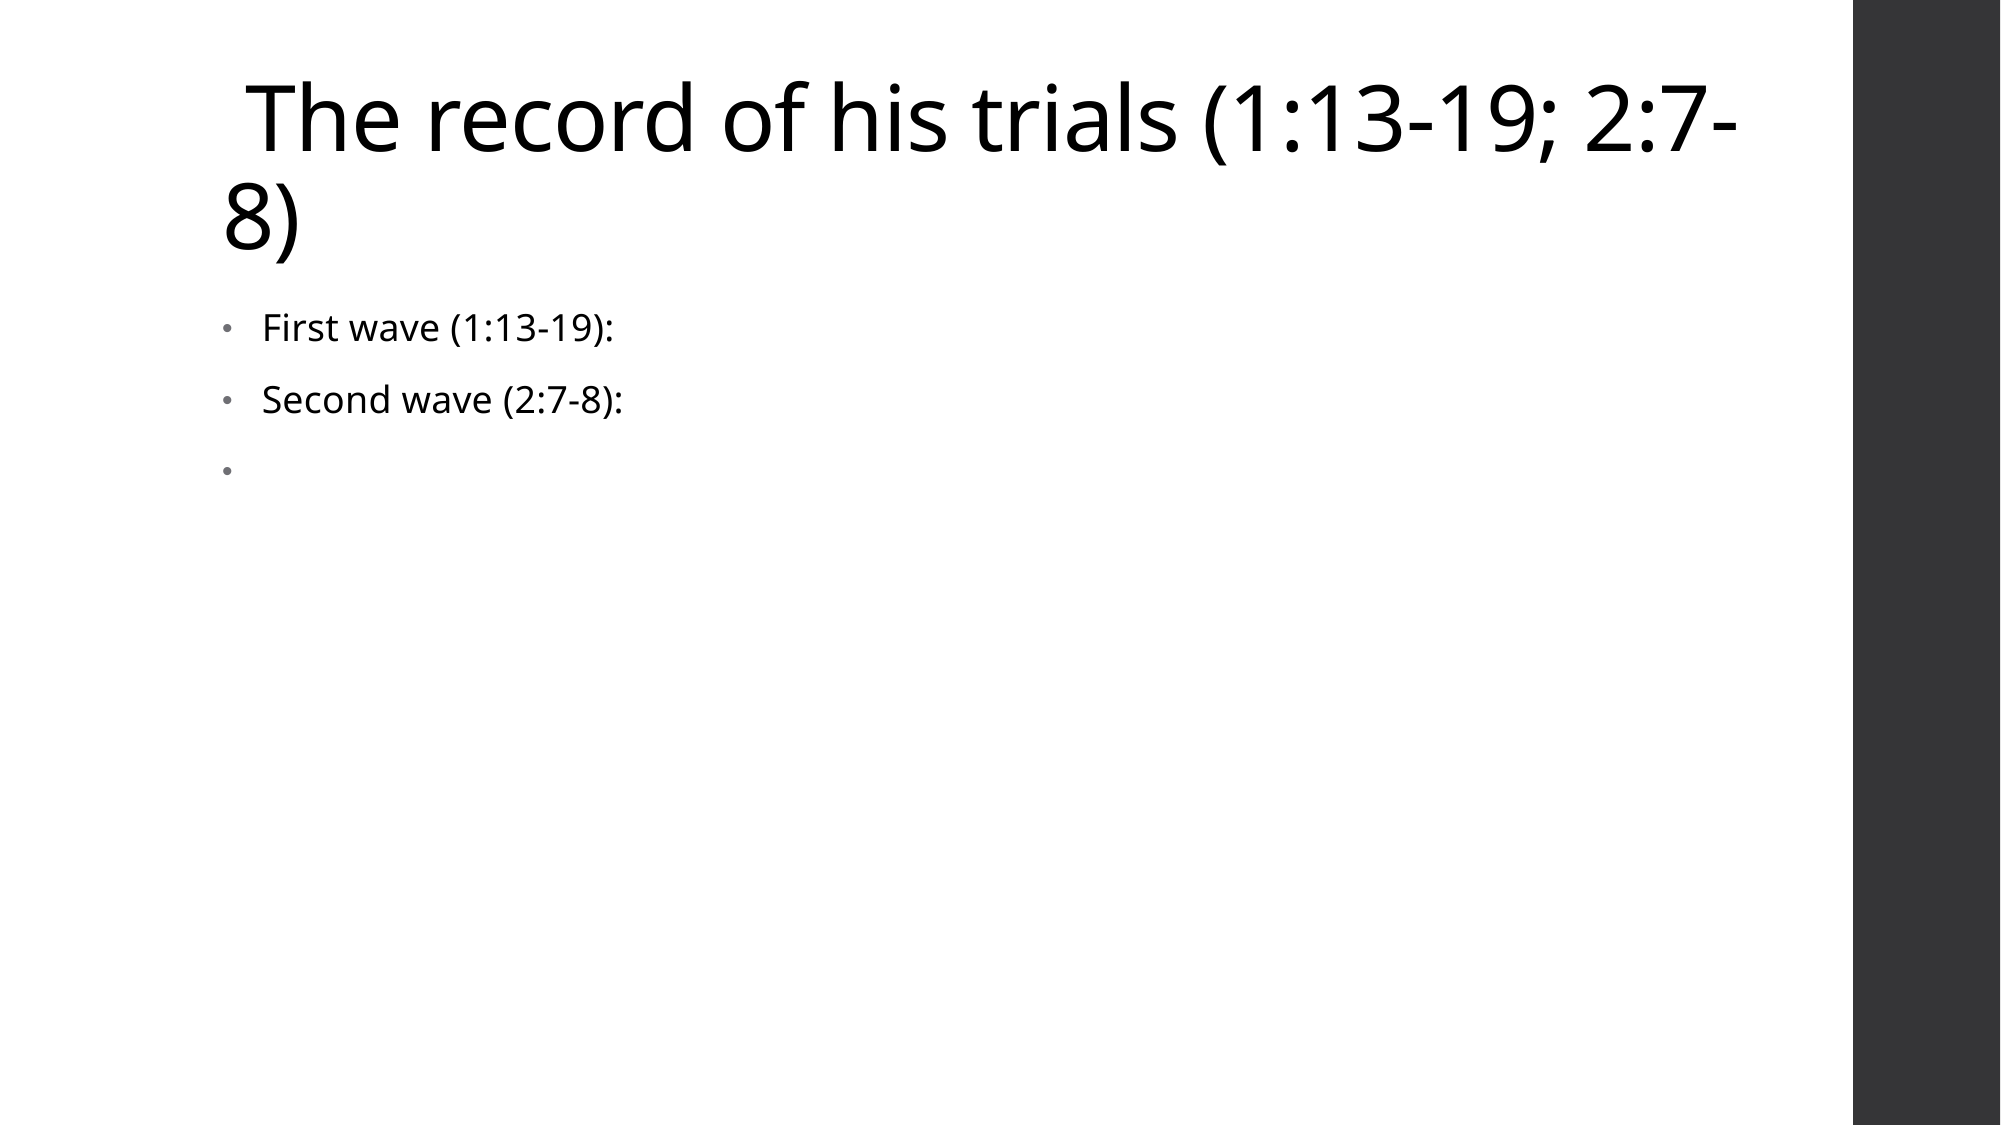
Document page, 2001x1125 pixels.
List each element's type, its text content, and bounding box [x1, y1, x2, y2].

title The record of his trials (1:13-19; 2:7-8) [206, 60, 1797, 278]
list First wave (1:13-19): Second wave (2:7-8): [206, 299, 1617, 1014]
